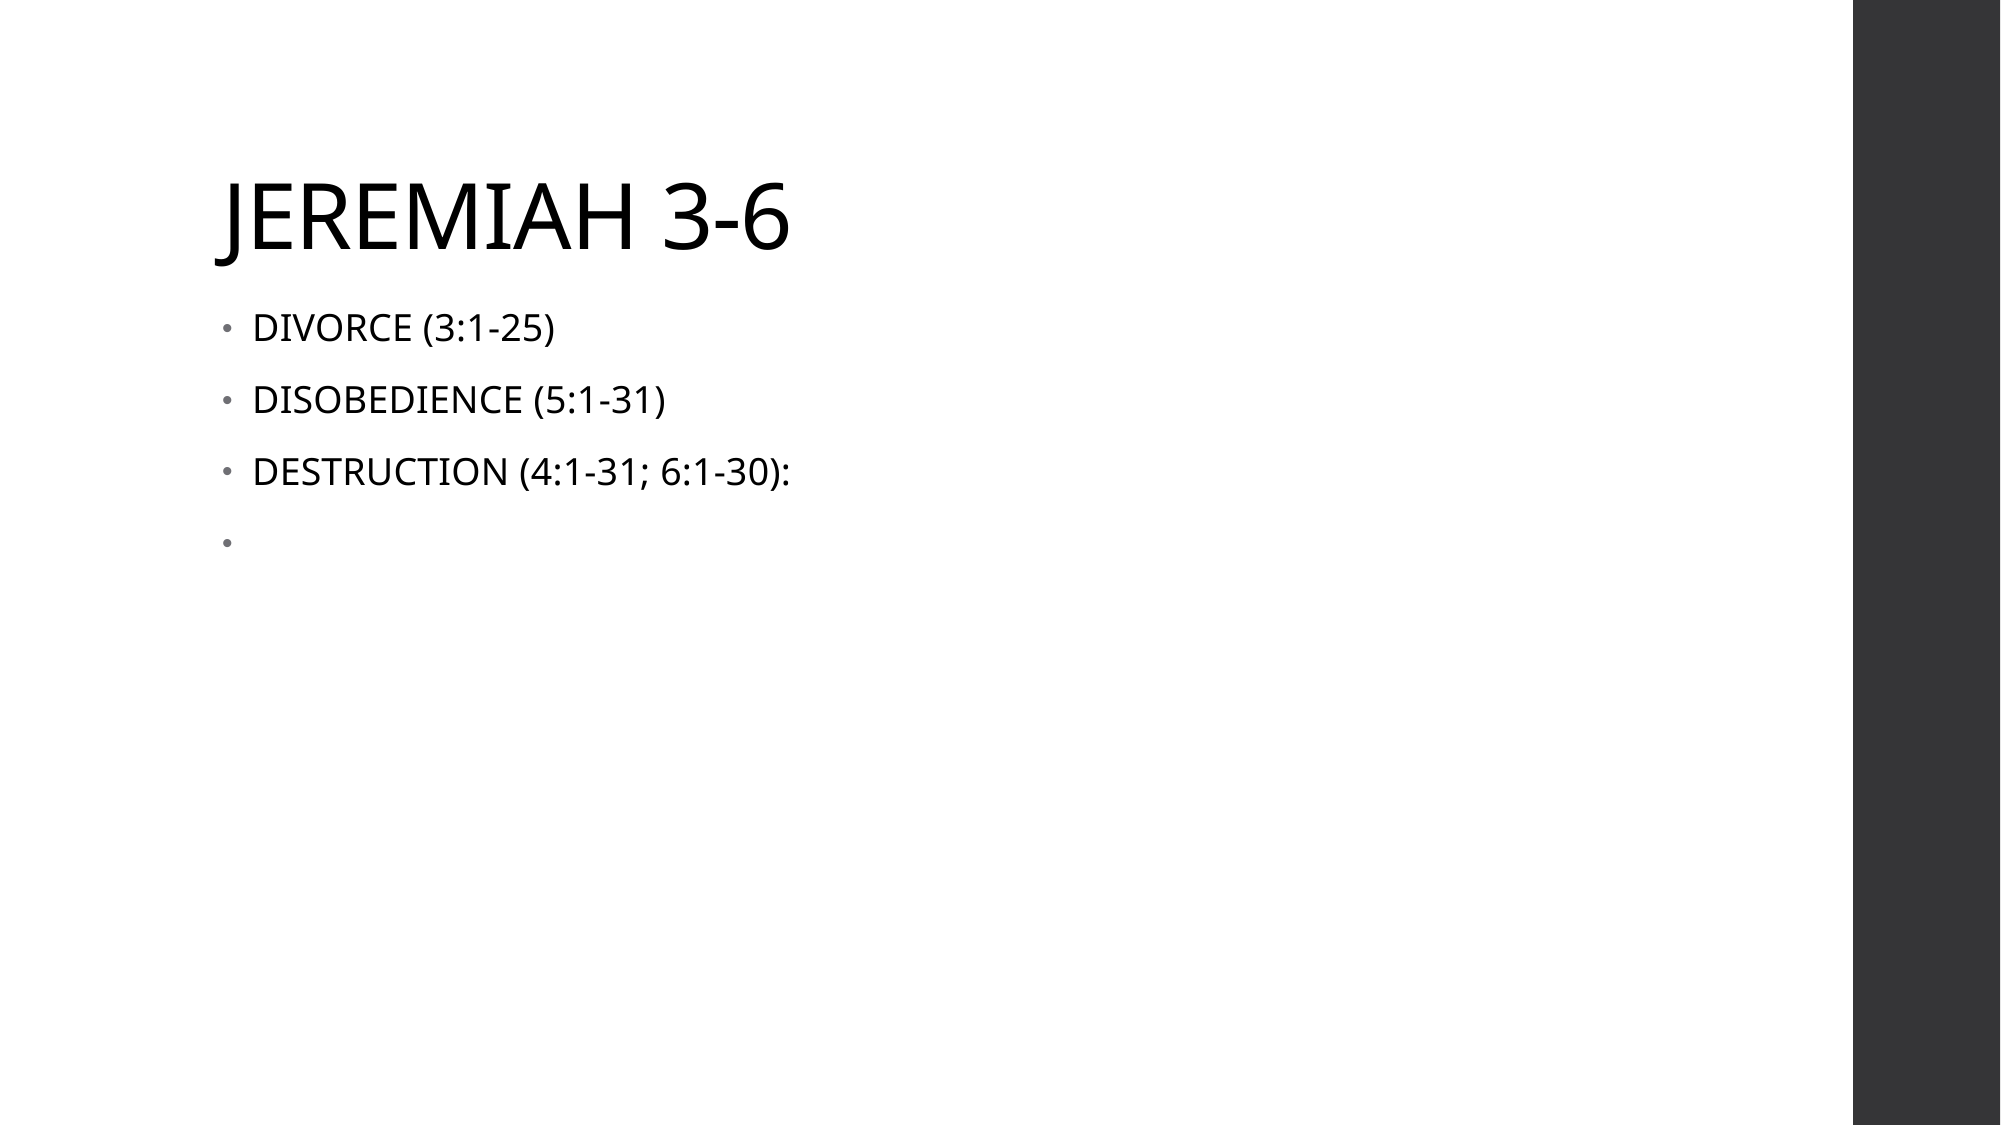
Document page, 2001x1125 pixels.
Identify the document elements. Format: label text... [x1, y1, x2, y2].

list DIVORCE (3:1-25) DISOBEDIENCE (5:1-31) DESTRUCTION (4:1-31; 6:1-30): [206, 299, 1617, 1014]
title JEREMIAH 3-6 [206, 60, 1797, 278]
